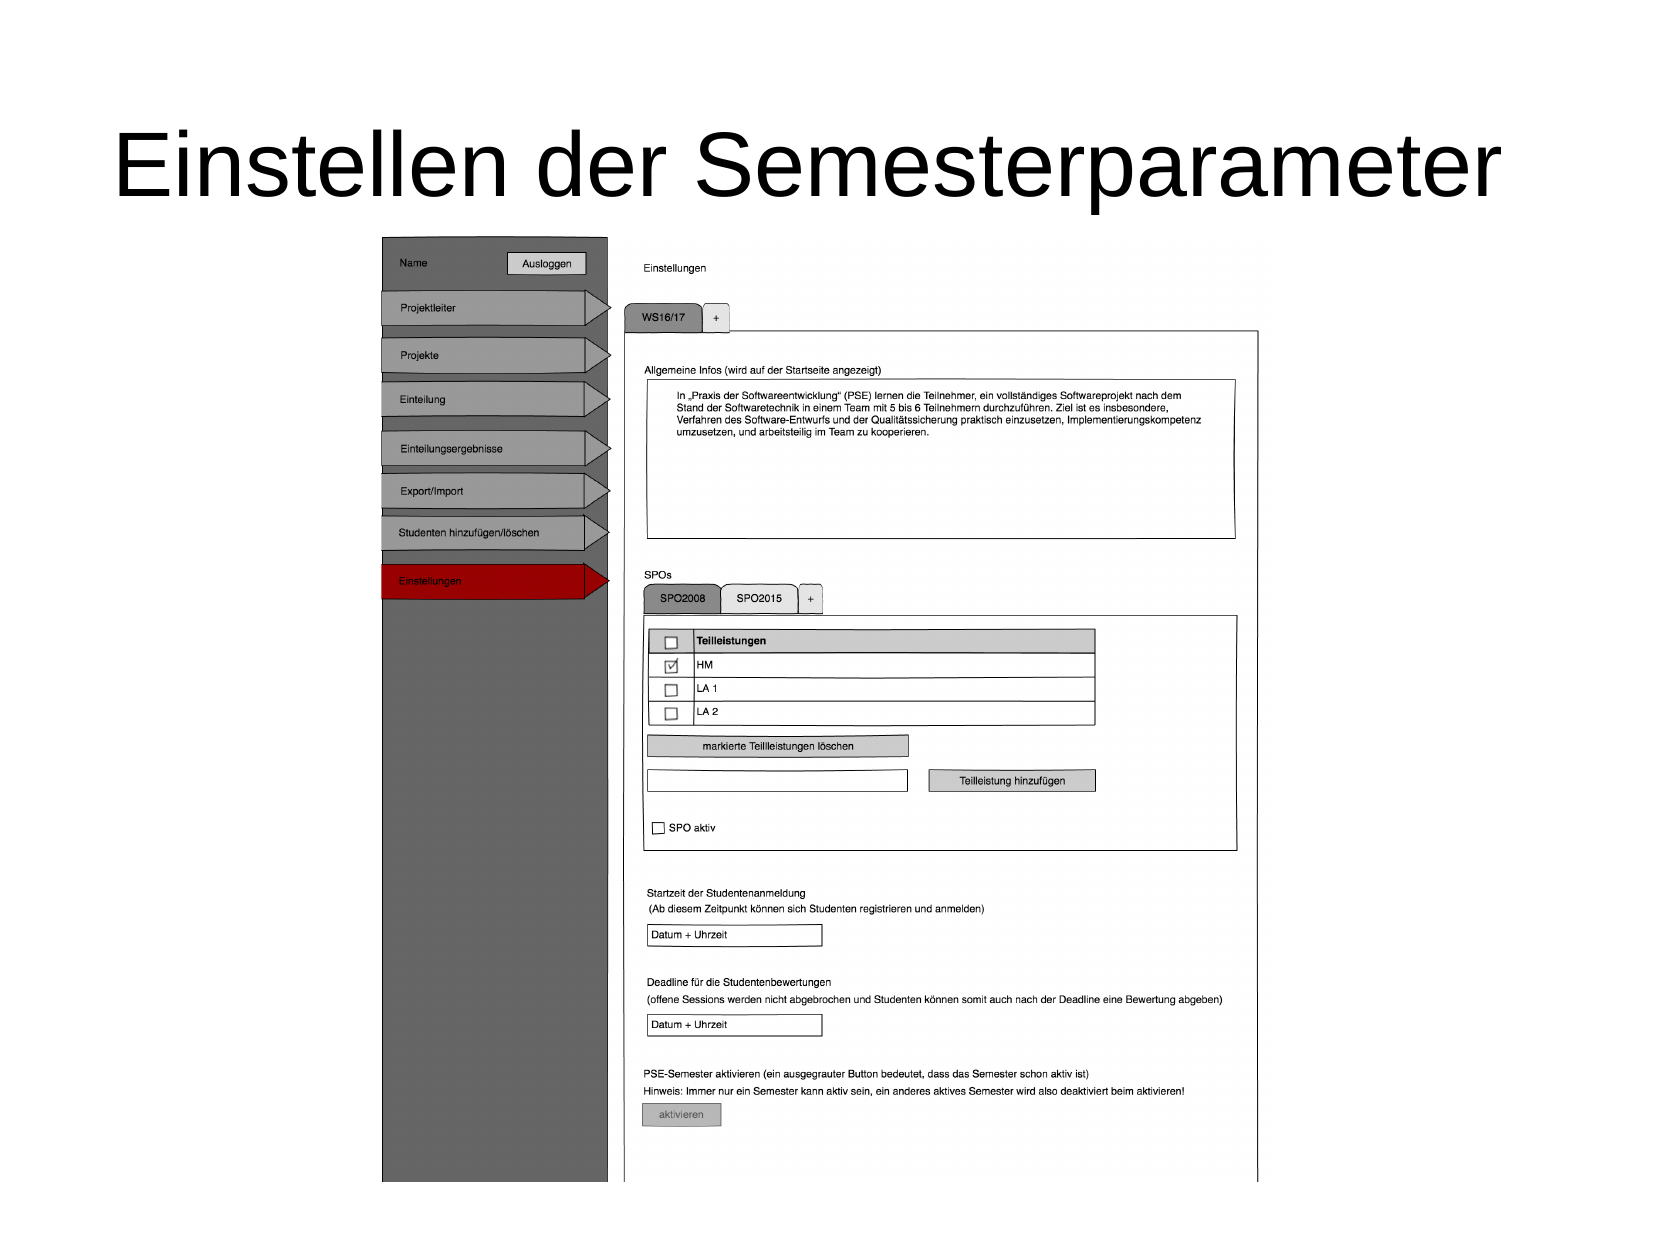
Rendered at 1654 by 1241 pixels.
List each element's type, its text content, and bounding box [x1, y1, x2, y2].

picture [381, 236, 1273, 1182]
title Einstellen der Semesterparameter [35, 70, 1583, 260]
